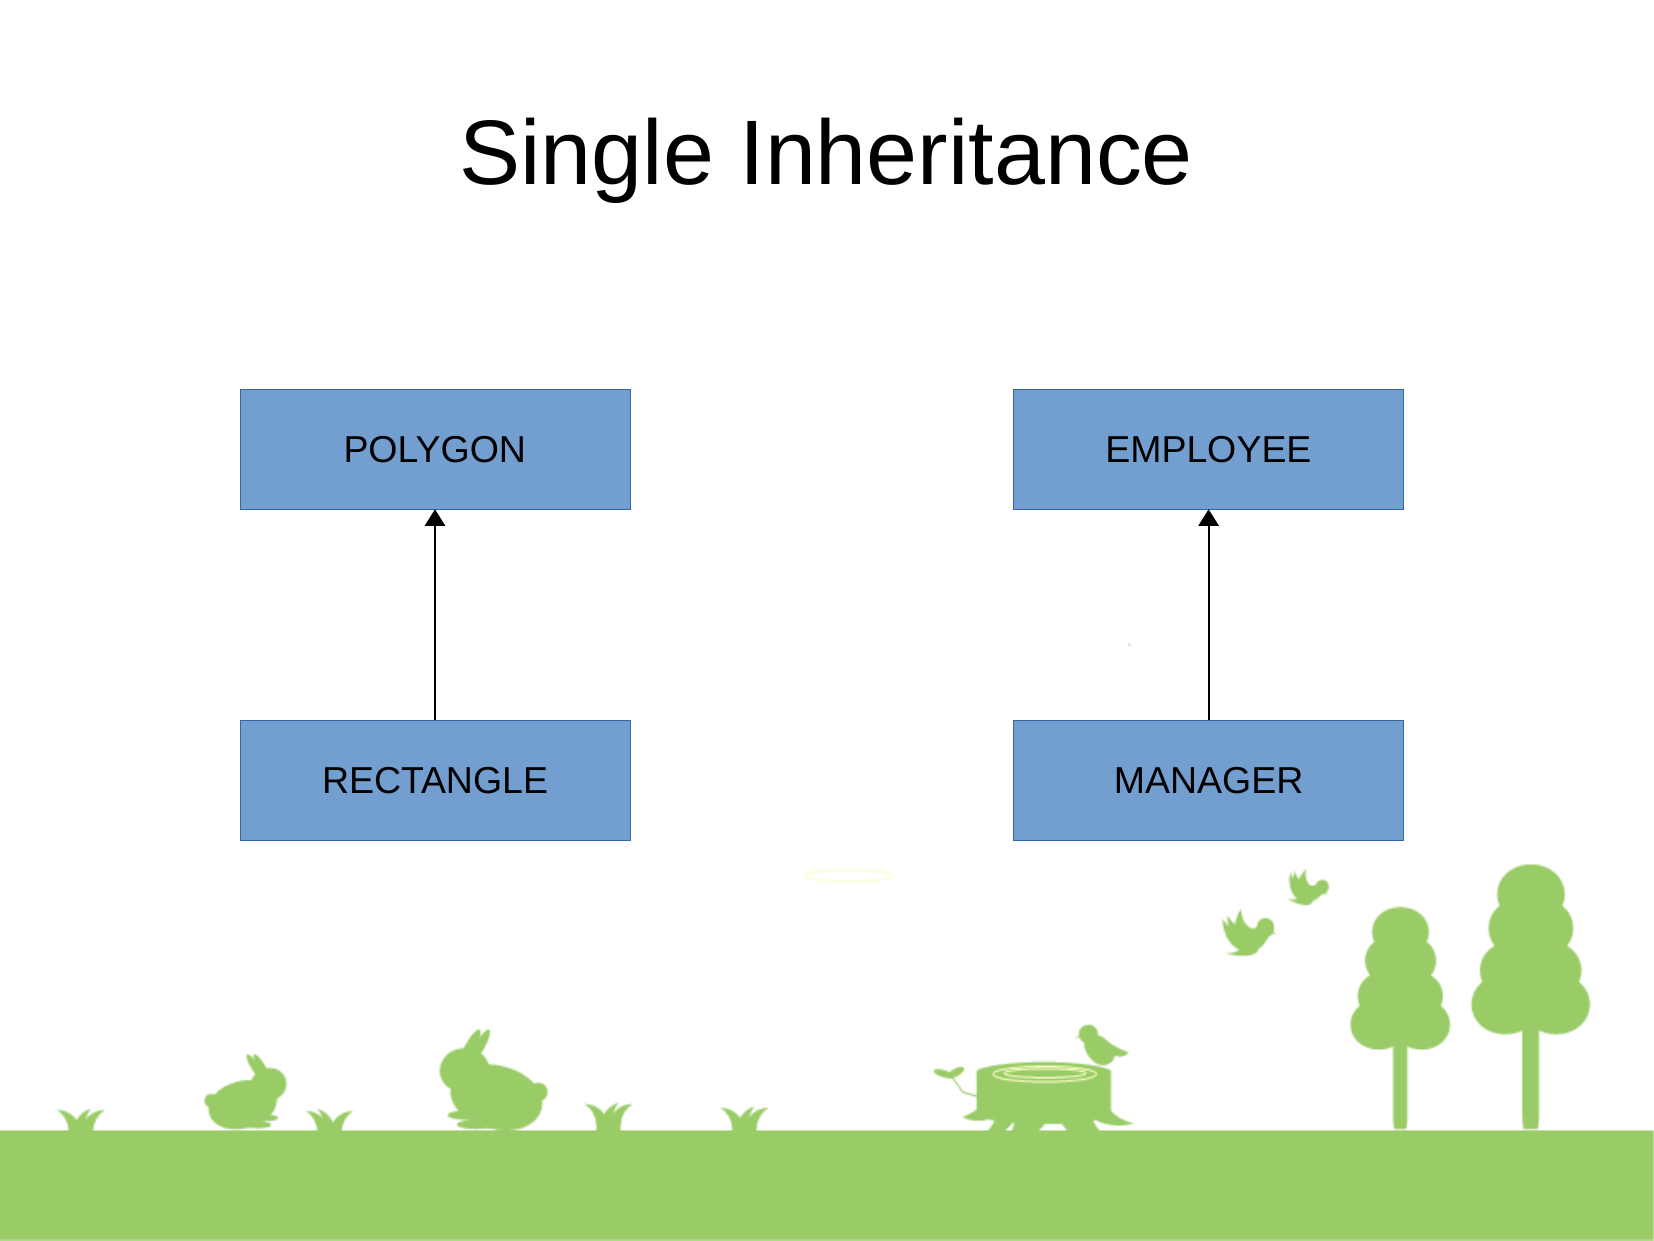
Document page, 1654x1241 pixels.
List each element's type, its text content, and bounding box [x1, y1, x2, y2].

text_box MANAGER [1013, 720, 1404, 841]
text_box POLYGON [240, 389, 631, 510]
picture [0, 0, 1654, 1241]
text_box RECTANGLE [240, 720, 631, 841]
text_box EMPLOYEE [1013, 389, 1404, 510]
title Single Inheritance [82, 49, 1571, 257]
